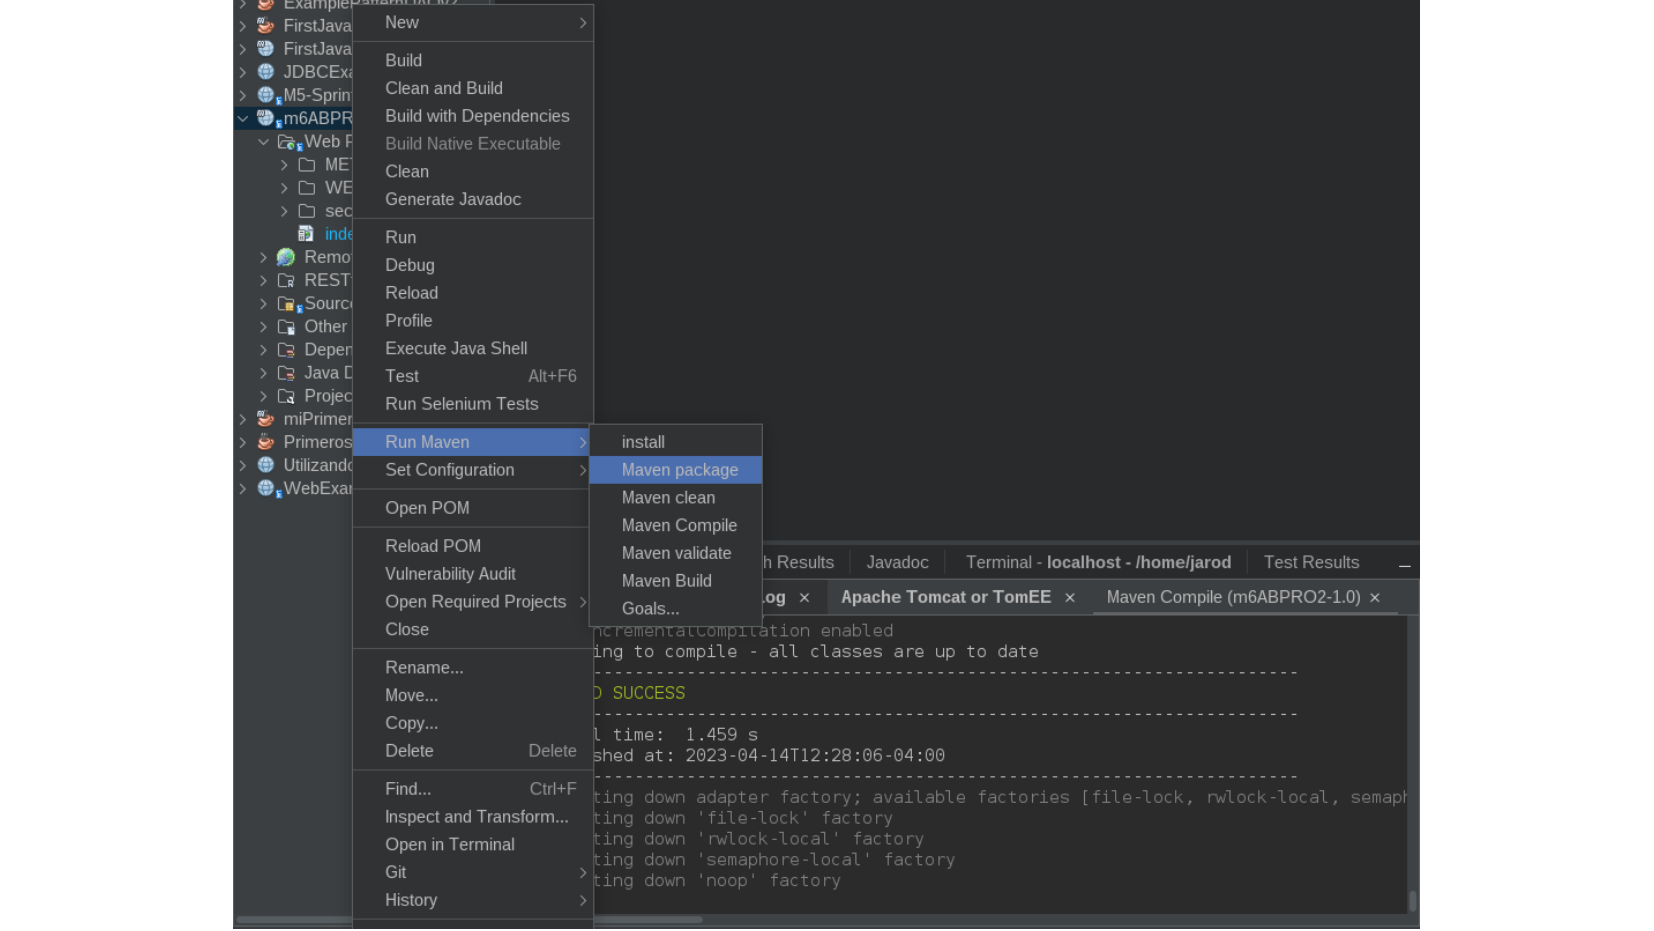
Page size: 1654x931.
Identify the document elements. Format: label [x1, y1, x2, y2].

picture [233, 0, 1420, 929]
